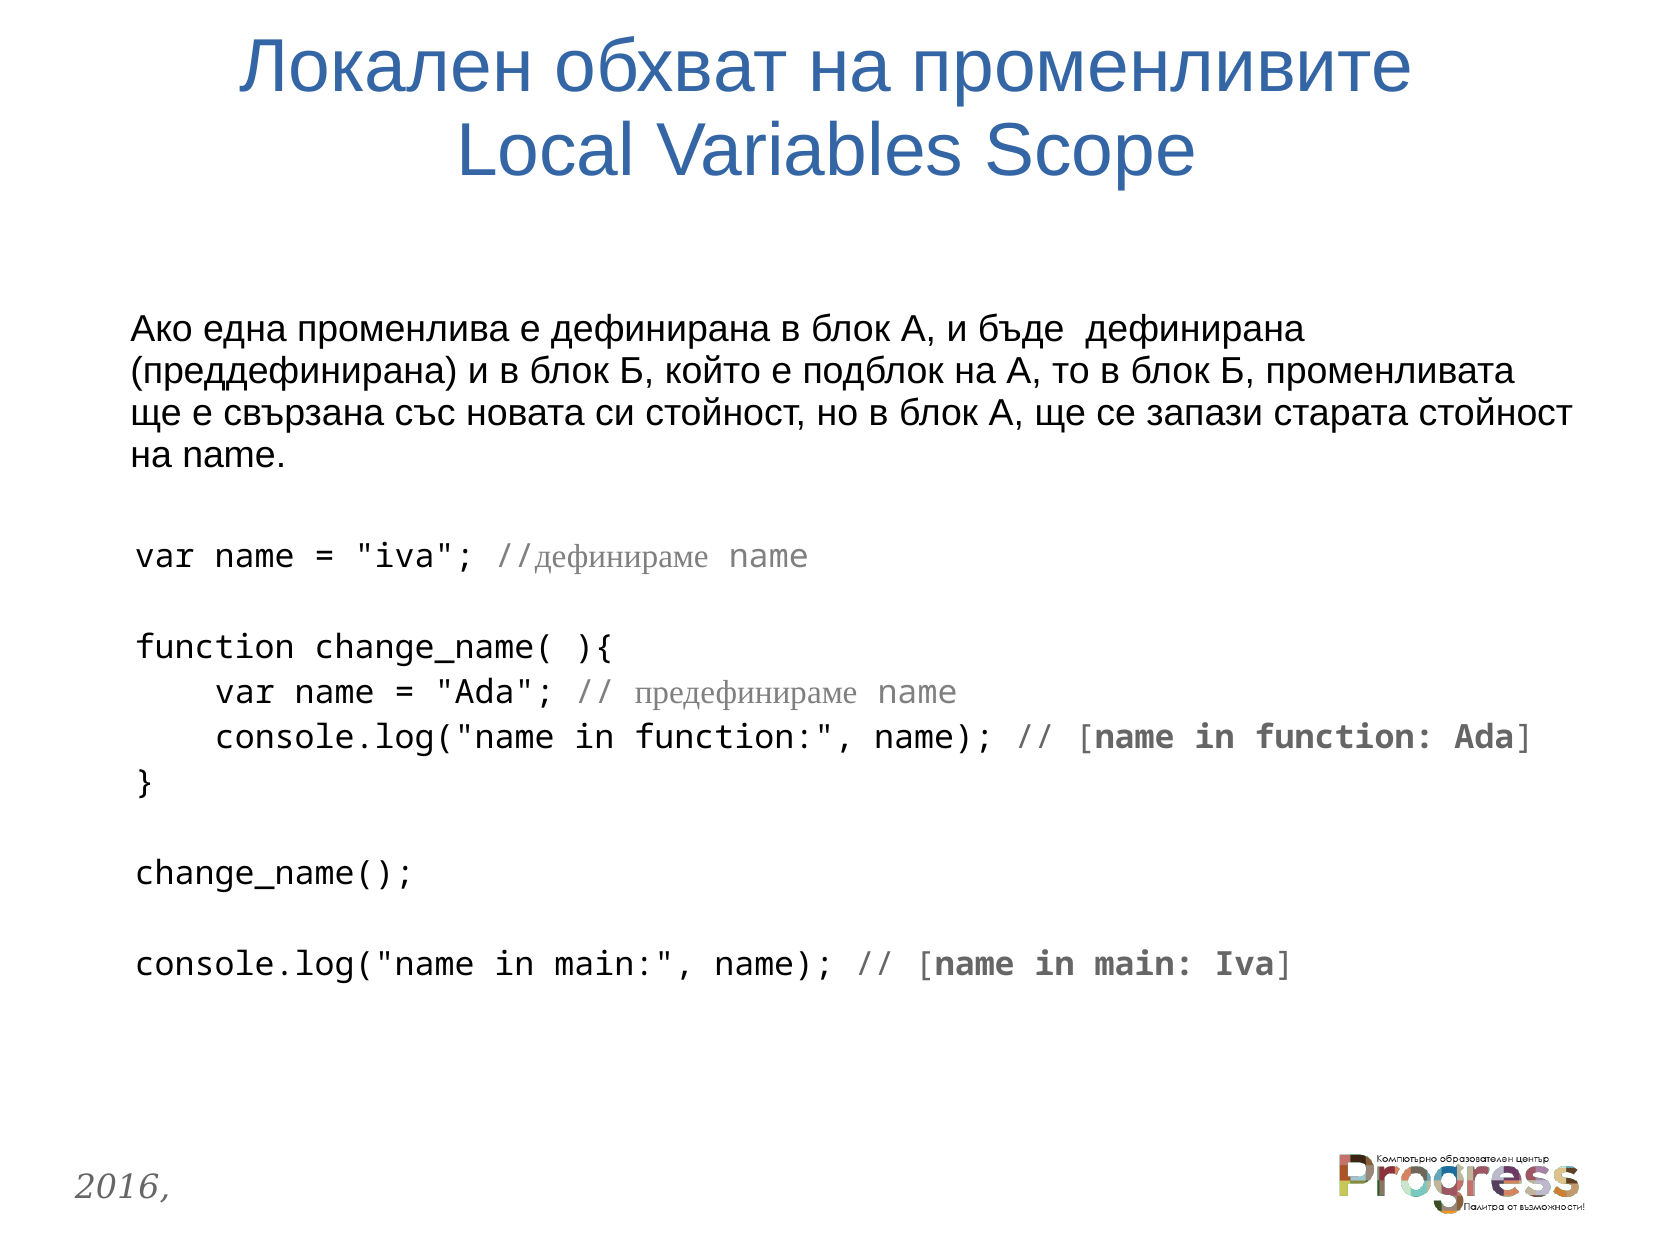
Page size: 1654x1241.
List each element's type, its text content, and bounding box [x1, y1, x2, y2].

title Локален обхват на променливите Local Variables Scope [82, 23, 1571, 192]
text_box Ако една променлива е дефинирана в блок А, и бъде дефинирана (преддефинирана) и в блок Б, който е подблок на А, то в блок Б, променливата ще е свързана със новата си стойност, но в блок А, ще се запази старата стойност на name. [115, 300, 1591, 483]
picture [1339, 1153, 1591, 1214]
text_box var name = "iva"; //дефинираме name function change_name( ){ var name = "Ada"; // предефинираме name console.log("name in function:", name); // [name in function: Ada] } change_name(); console.log("name in main:", name); // [name in main: Iva] [120, 525, 1576, 1005]
